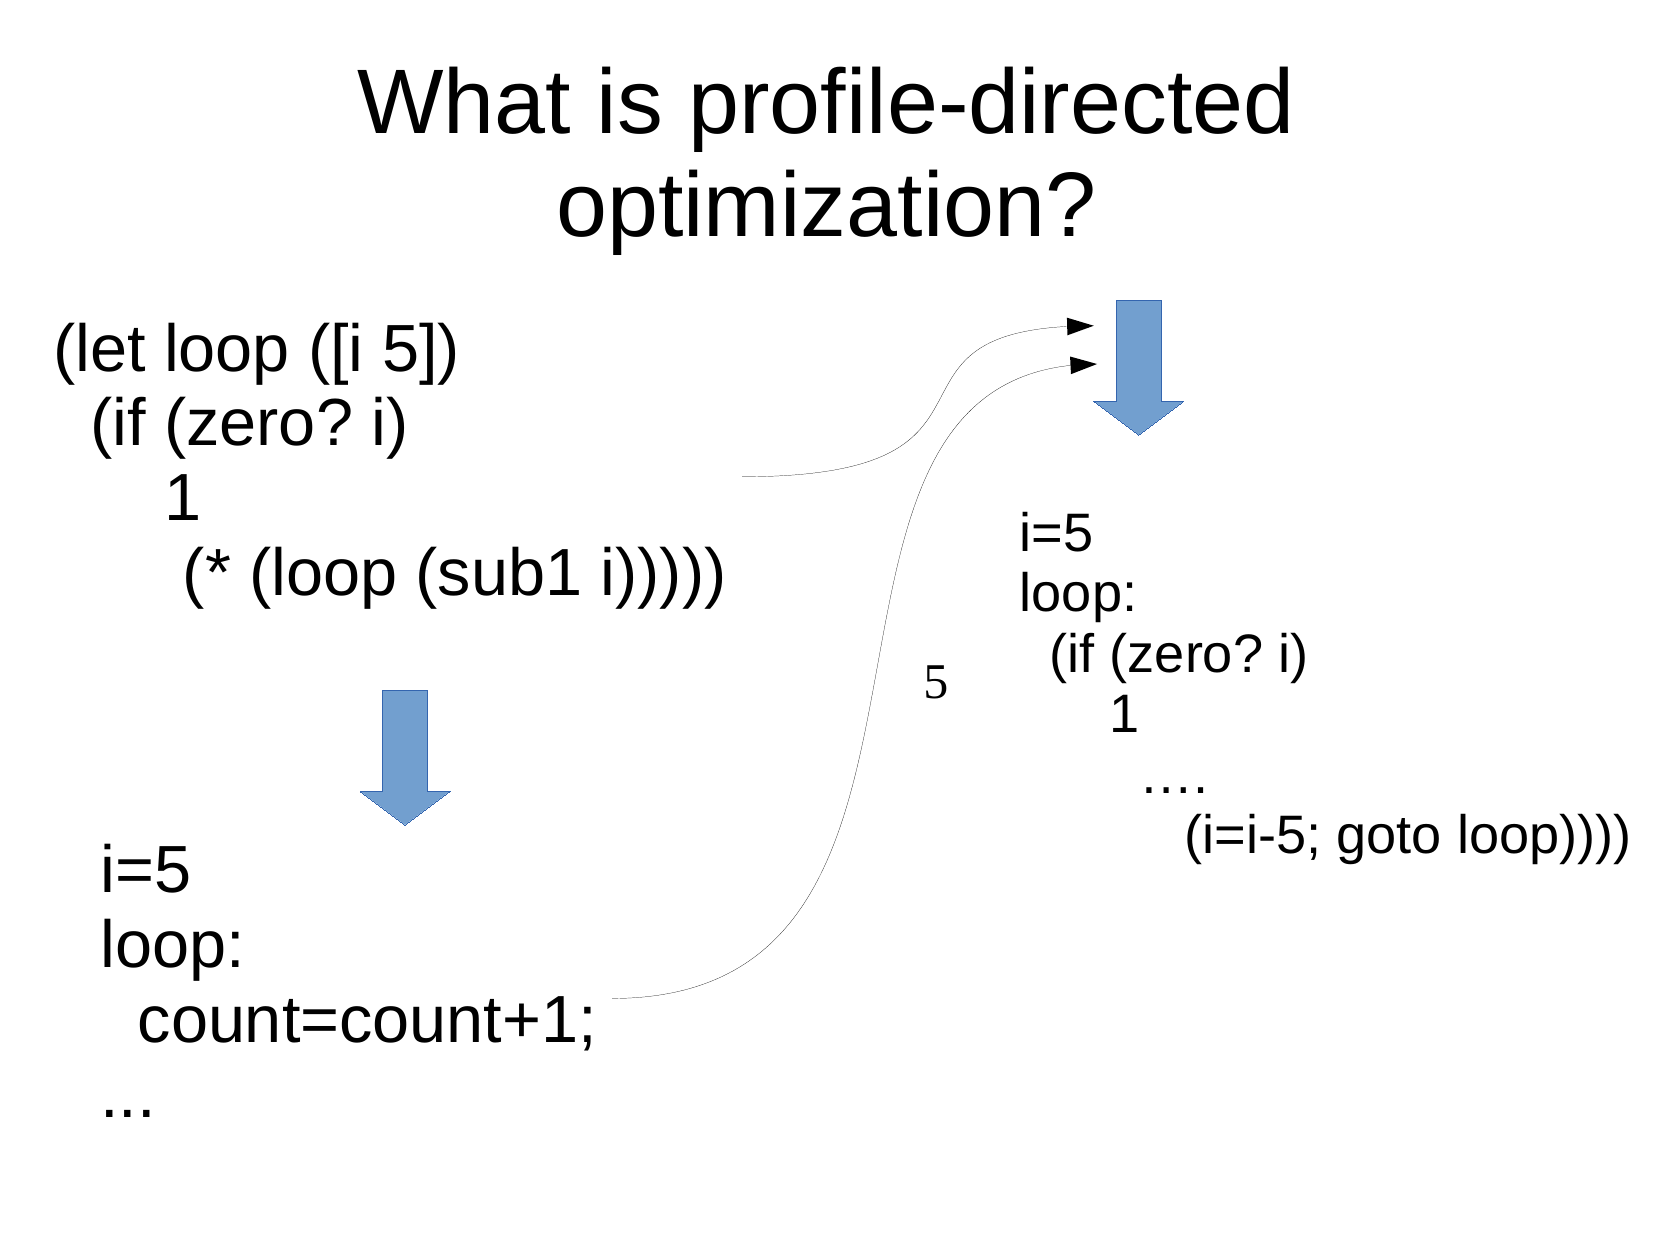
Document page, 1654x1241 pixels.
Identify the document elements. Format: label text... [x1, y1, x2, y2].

text_box i=5 loop: (if (zero? i) 1 …. (i=i-5; goto loop)))) [1005, 495, 1651, 1081]
text_box (let loop ([i 5]) (if (zero? i) 1 (* (loop (sub1 i))))) [38, 303, 743, 651]
title What is profile-directed optimization? [82, 39, 1571, 267]
text_box i=5 loop: count=count+1; ... [85, 825, 613, 1172]
text_box [360, 690, 451, 826]
text_box [1093, 300, 1184, 436]
